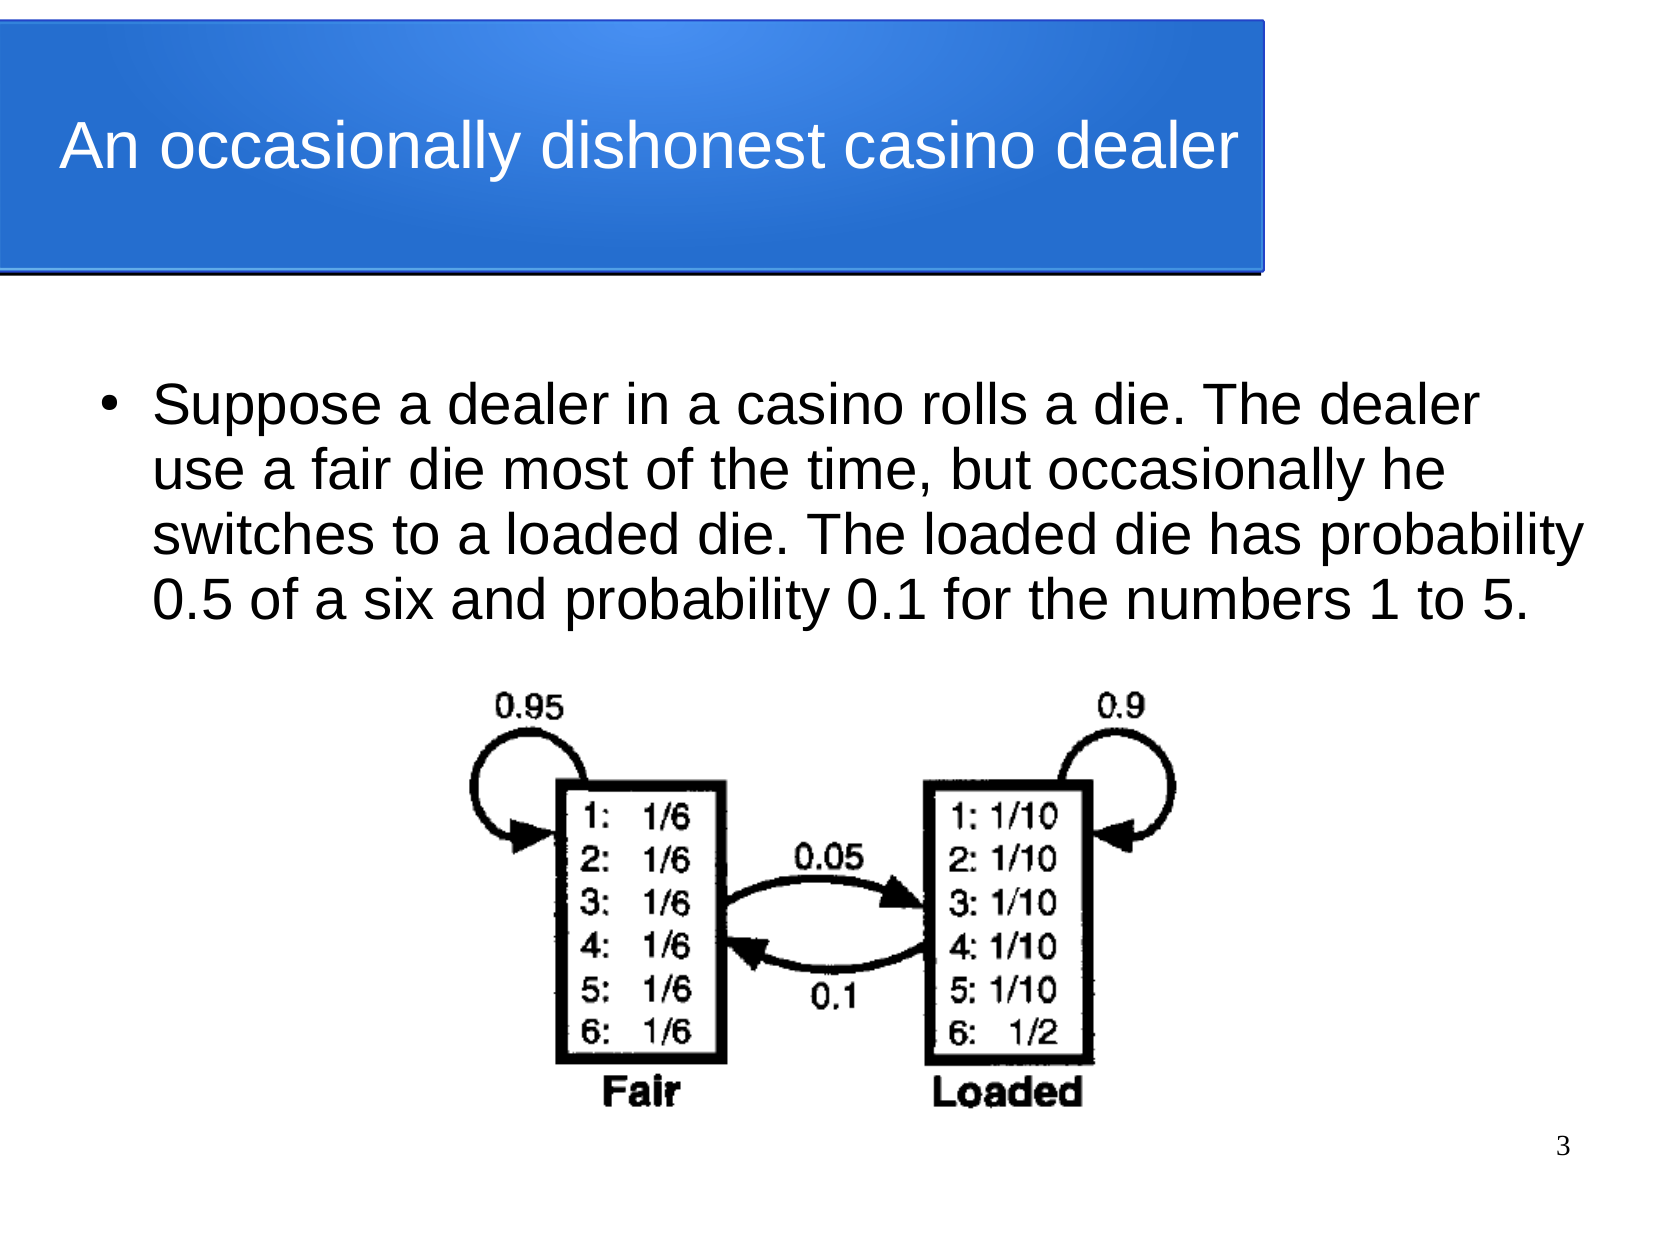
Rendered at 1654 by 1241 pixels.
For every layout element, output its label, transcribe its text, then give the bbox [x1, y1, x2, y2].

picture [454, 684, 1197, 1121]
list Suppose a dealer in a casino rolls a die. The dealer use a fair die most of the time, but occasionally he switches to a loaded die. The loaded die has probability 0.5 of a six and probability 0.1 for the numbers 1 to 5. [81, 371, 1594, 1142]
title An occasionally dishonest casino dealer [35, 43, 1264, 249]
